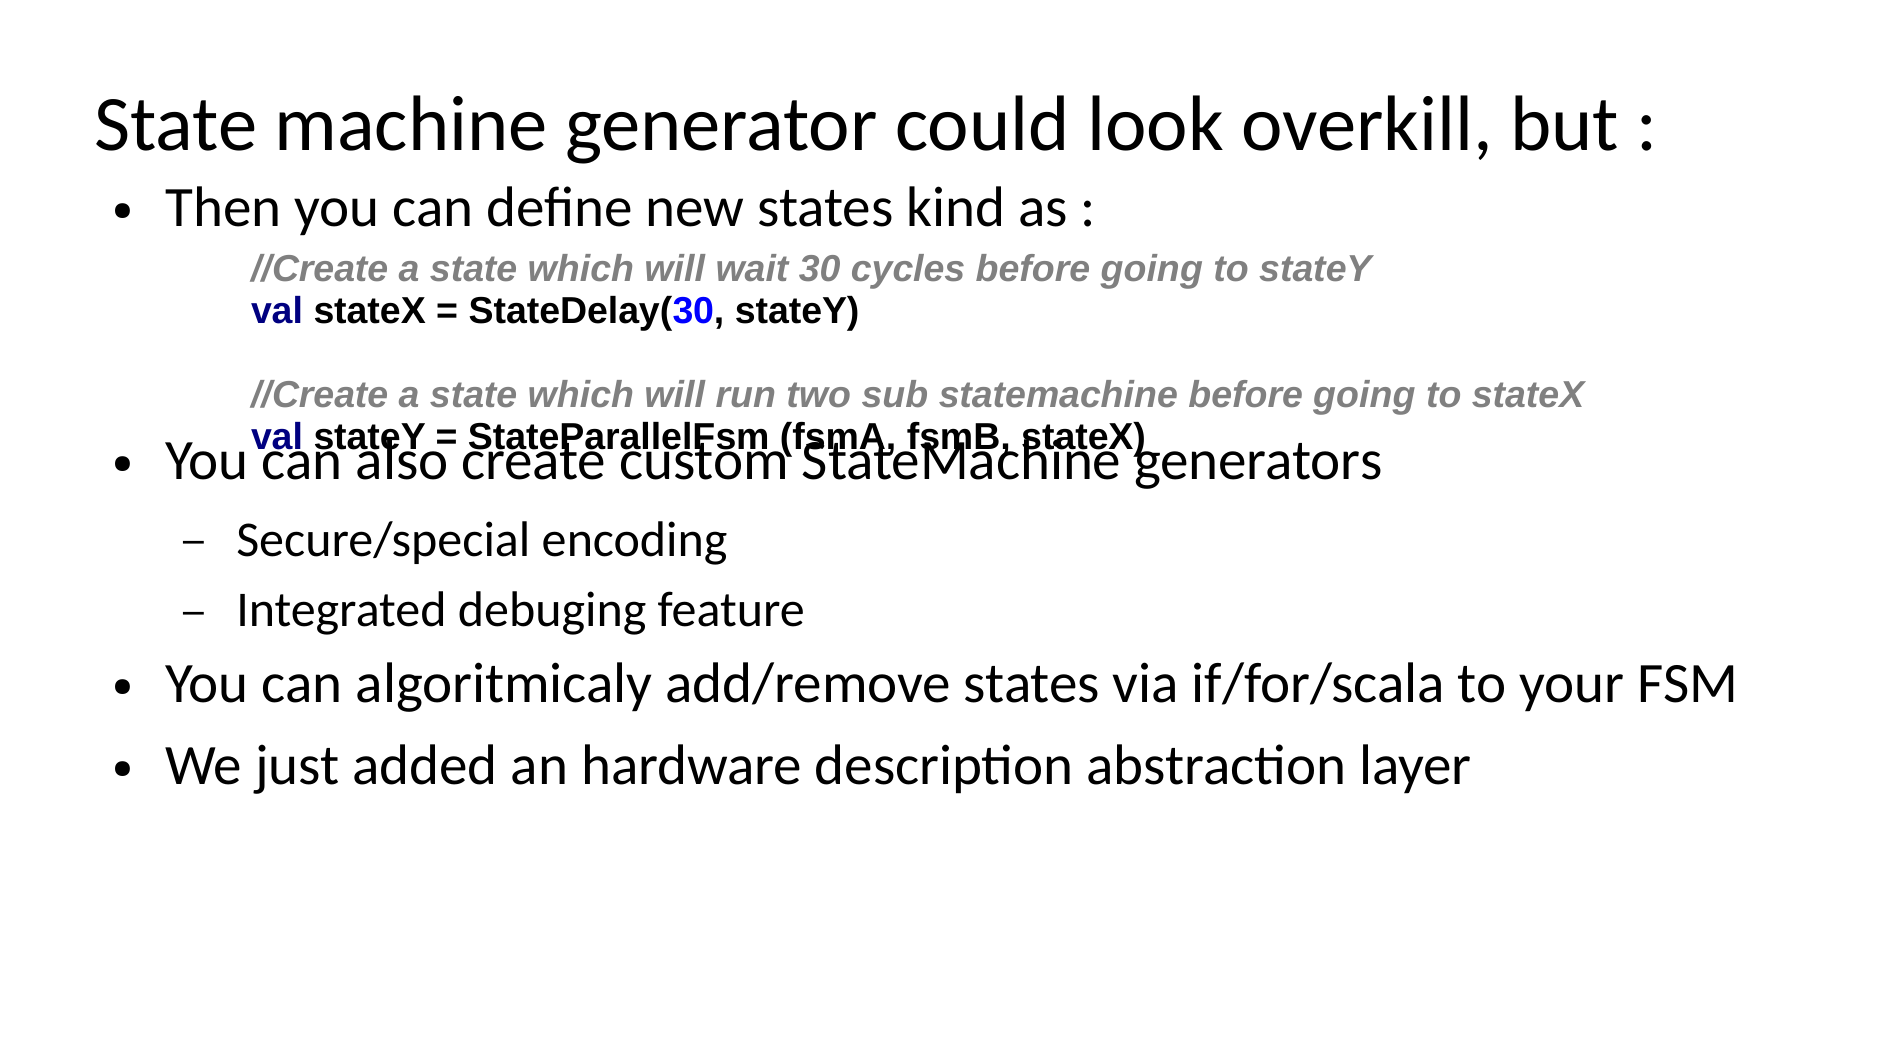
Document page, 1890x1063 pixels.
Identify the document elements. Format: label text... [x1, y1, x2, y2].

title State machine generator could look overkill, but : [94, 42, 1796, 183]
list Then you can define new states kind as : You can also create custom StateMachine generators Secure/special encoding Integrated debuging feature You can algoritmicaly add/remove states via if/for/scala to your FSM We just added an hardware description abstraction layer [94, 183, 1796, 909]
